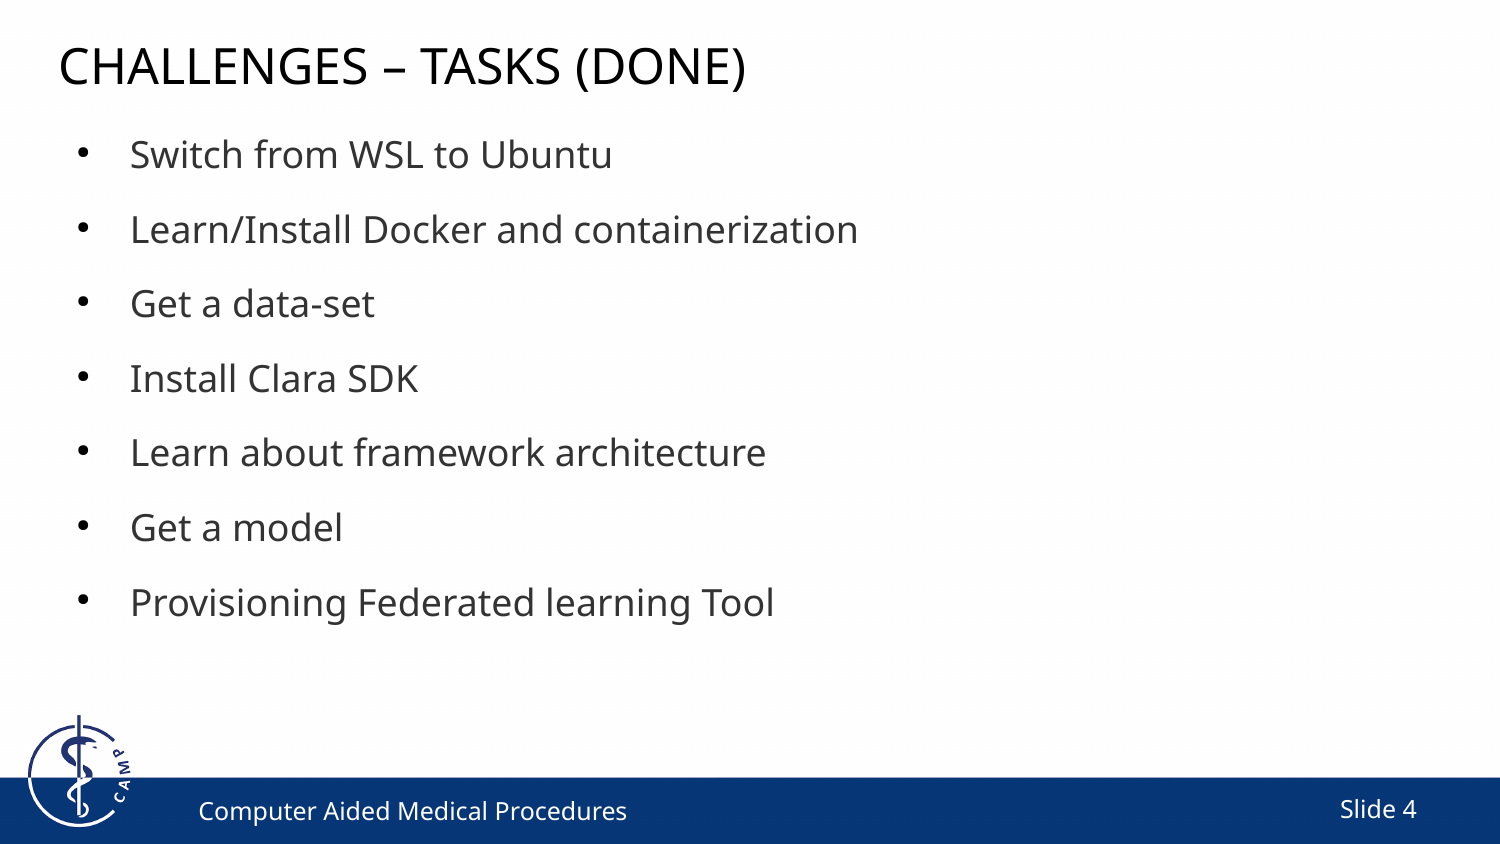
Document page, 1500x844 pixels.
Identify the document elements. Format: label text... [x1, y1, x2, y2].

list Switch from WSL to Ubuntu Learn/Install Docker and containerization Get a data-set Install Clara SDK Learn about framework architecture Get a model Provisioning Federated learning Tool [58, 131, 1441, 760]
text_box Slide <number> [1325, 778, 1500, 844]
title CHALLENGES – TASKS (DONE) [58, 28, 1438, 104]
picture [0, 0, 1500, 844]
text_box Computer Aided Medical Procedures [183, 778, 800, 844]
